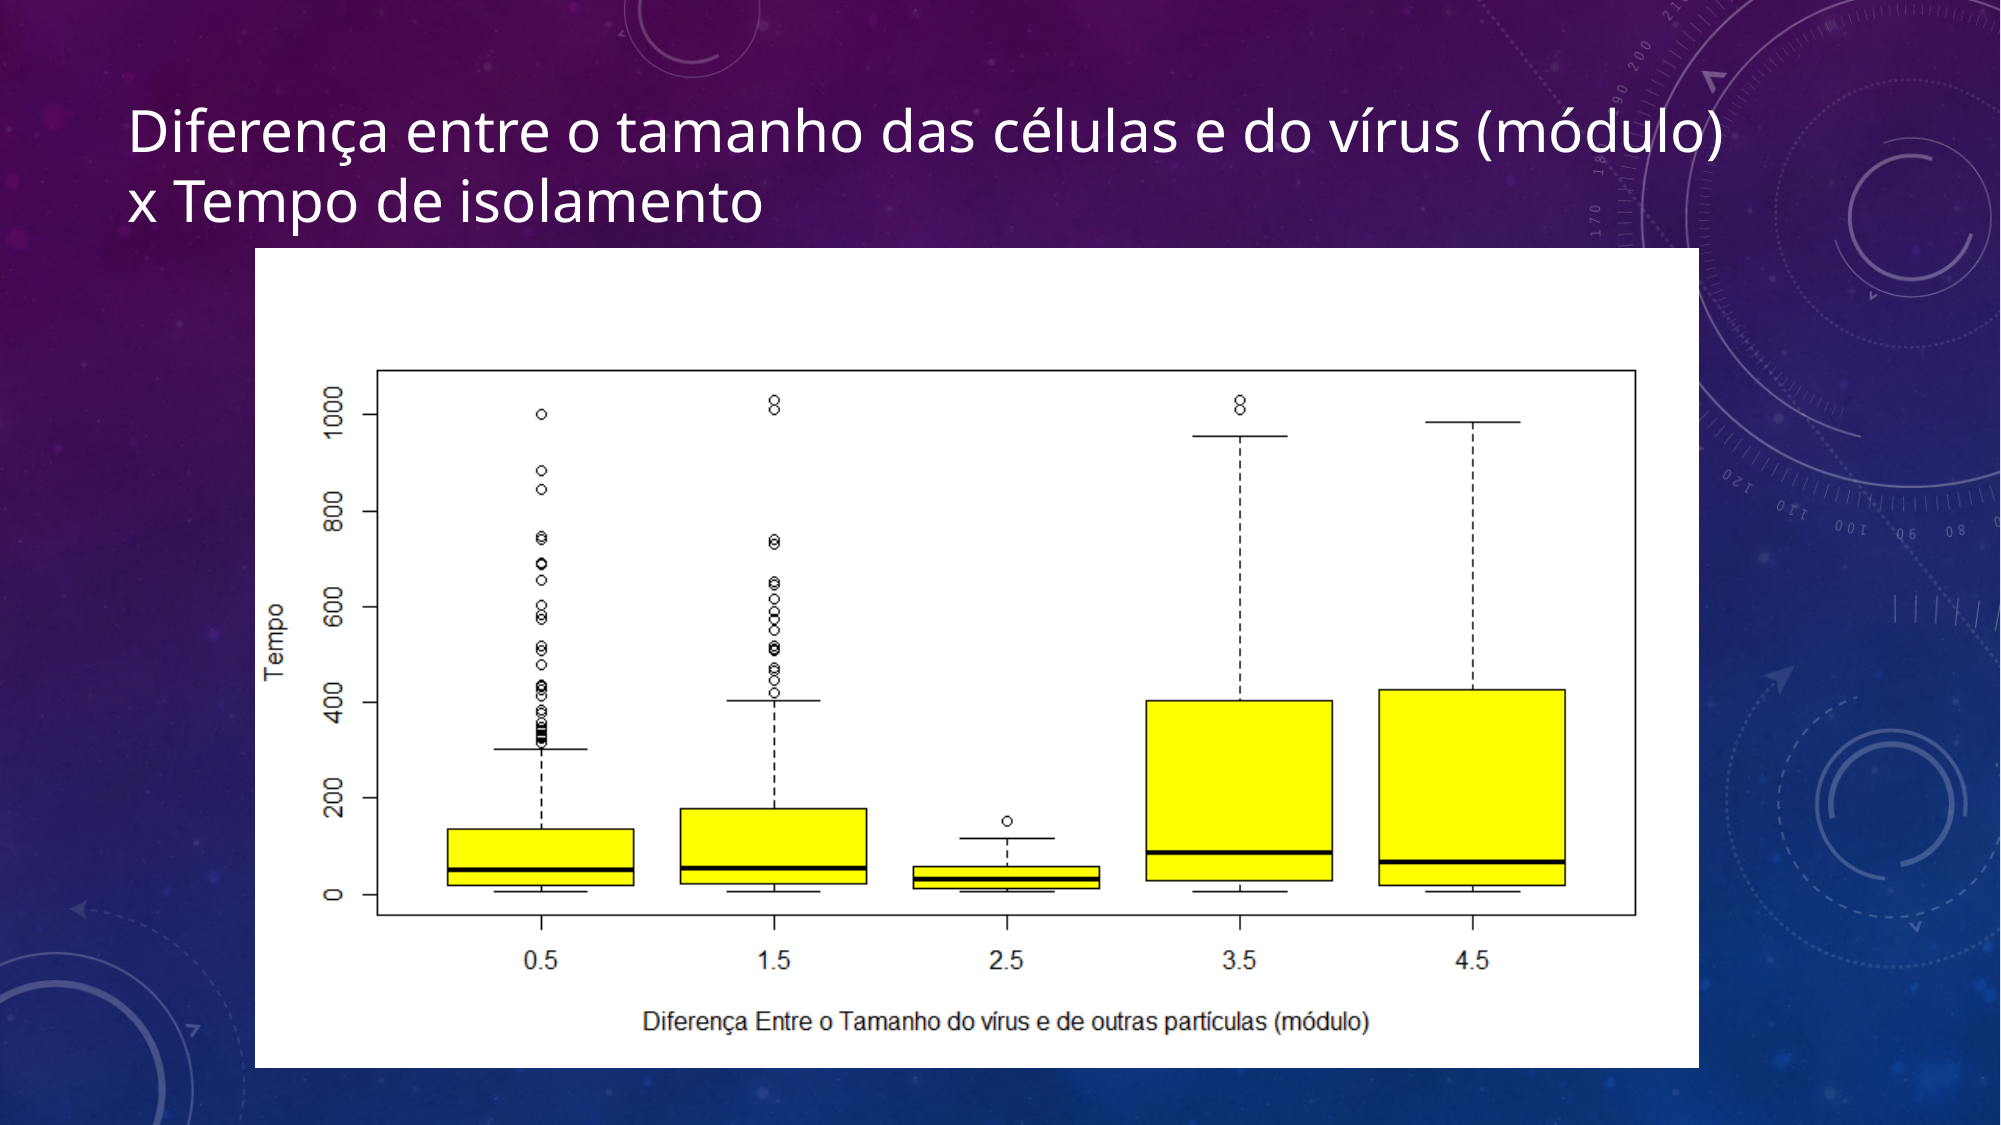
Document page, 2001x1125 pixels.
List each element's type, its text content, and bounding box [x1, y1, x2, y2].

title Diferença entre o tamanho das células e do vírus (módulo) x Tempo de isolamento [112, 45, 1775, 284]
picture [0, 0, 2001, 1125]
